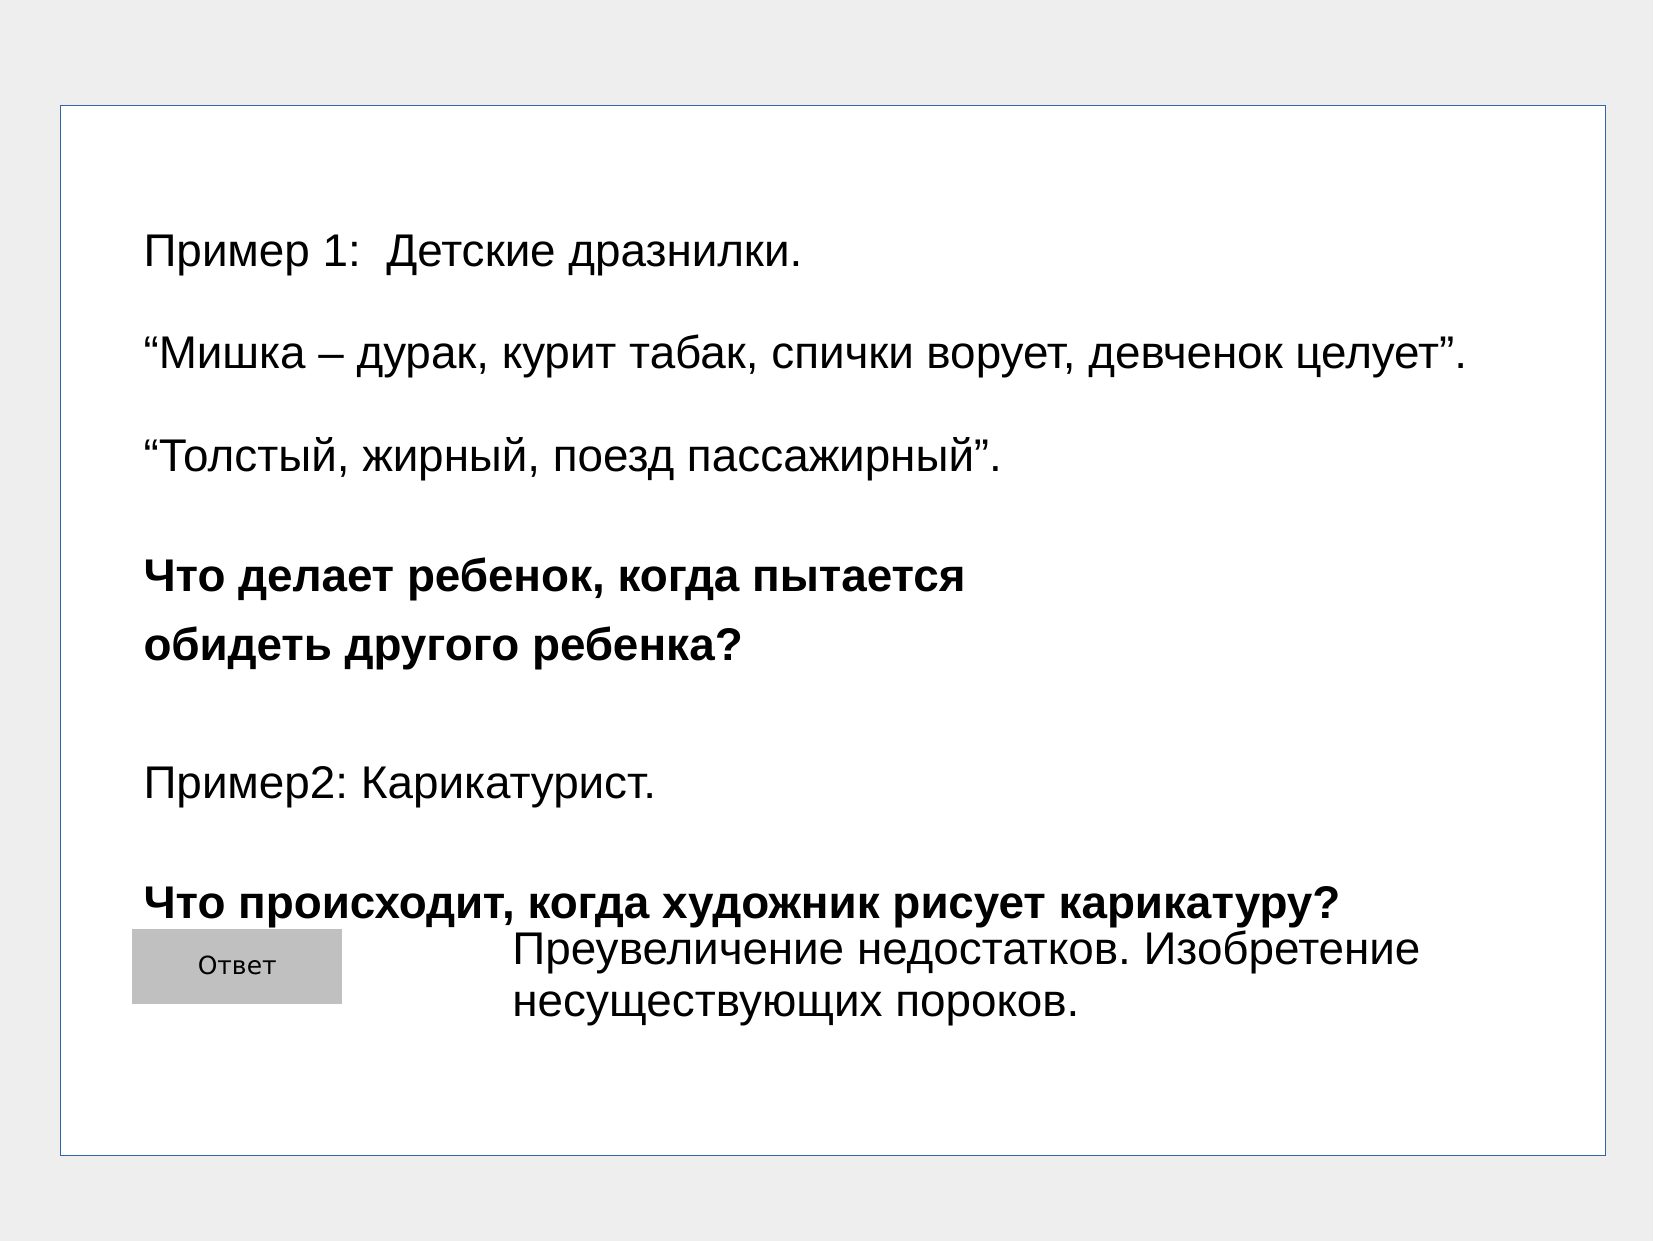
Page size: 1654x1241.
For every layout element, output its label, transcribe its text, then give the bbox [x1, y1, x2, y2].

subtitle Пример 1: Детские дразнилки. “Мишка – дурак, курит табак, спички ворует, девченок целует”. “Толстый, жирный, поезд пассажирный”. Что делает ребенок, когда пытается обидеть другого ребенка? Пример2: Карикатурист. Что происходит, когда художник рисует карикатуру? [143, 225, 1539, 1081]
text_box [60, 105, 1606, 1156]
text_box Преувеличение недостатков. Изобретение несуществующих пороков. [497, 915, 1549, 1023]
